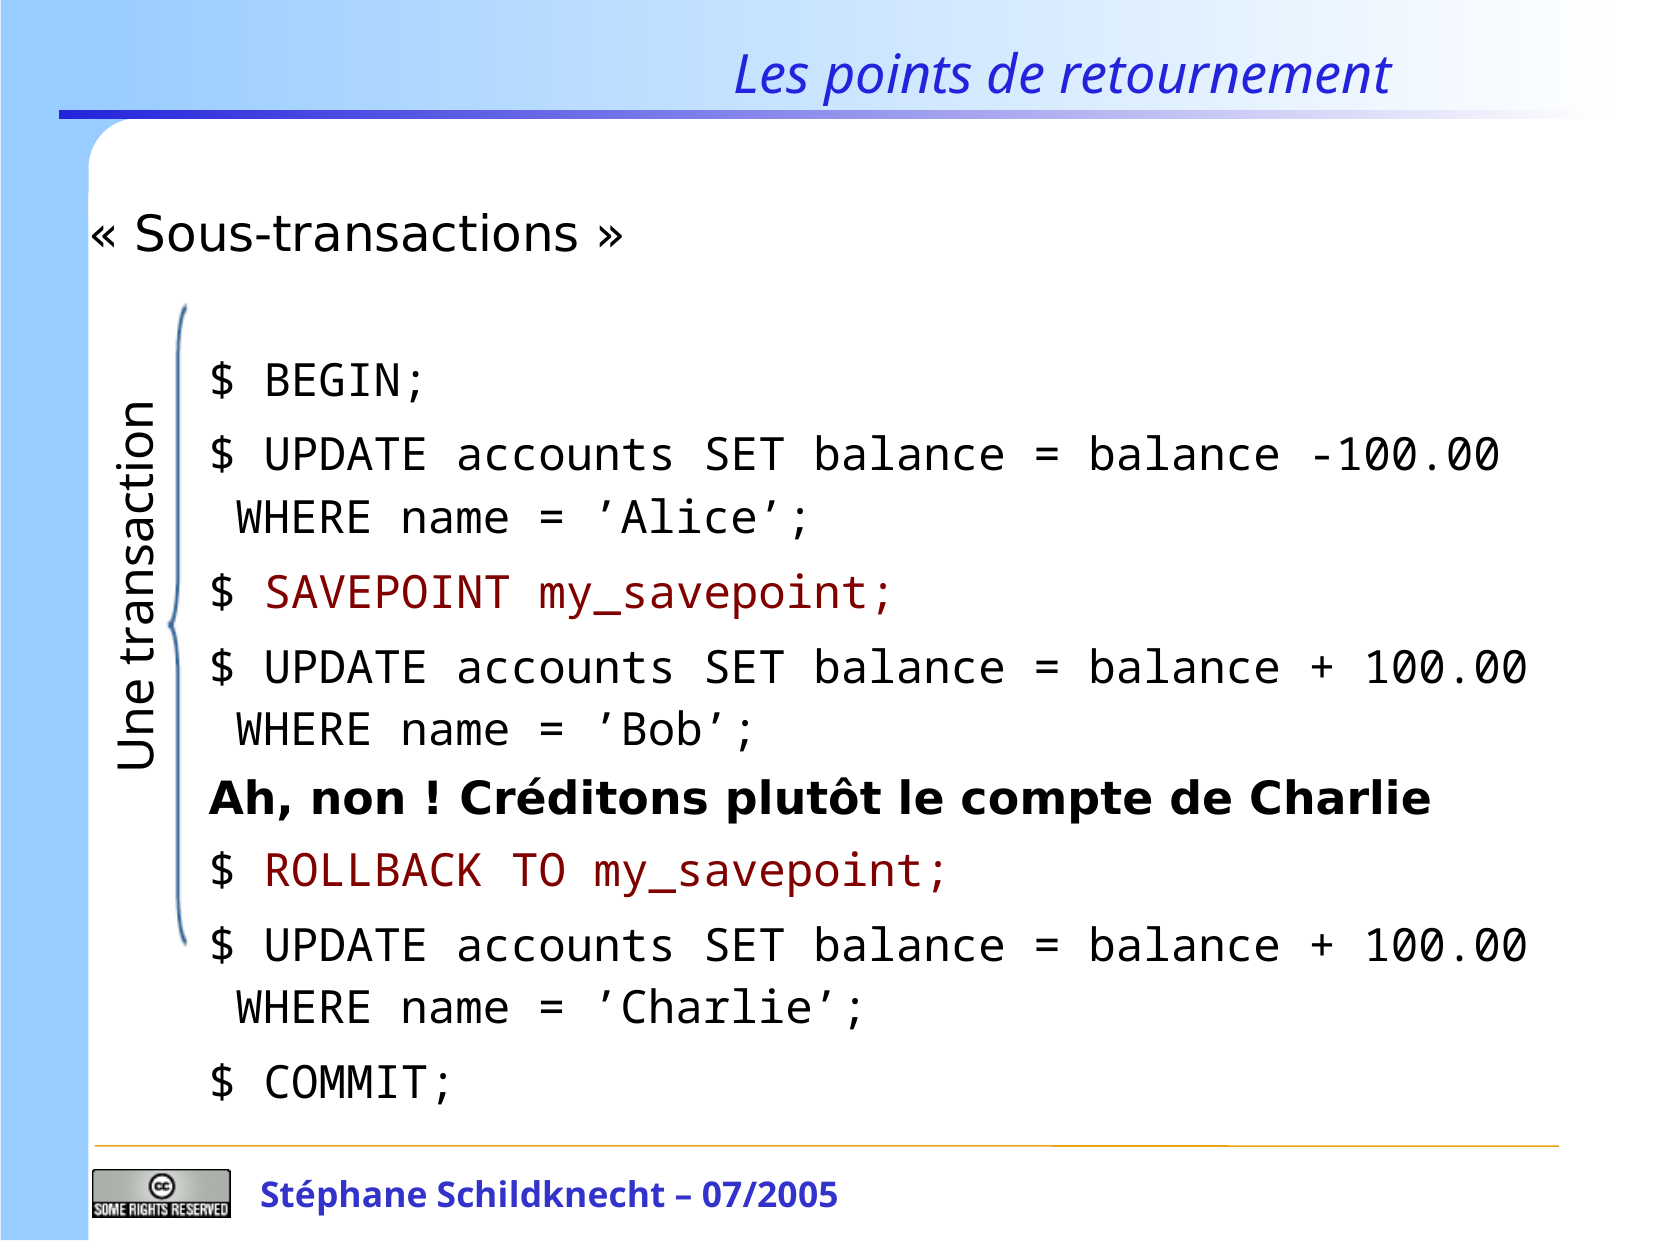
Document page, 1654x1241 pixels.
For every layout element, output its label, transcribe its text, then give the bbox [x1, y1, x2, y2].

picture [160, 295, 201, 977]
text_box Une transaction [94, 423, 158, 774]
picture [92, 1169, 231, 1218]
text_box [1033, 1092, 1063, 1155]
list « Sous-transactions » $ BEGIN; $ UPDATE accounts SET balance = balance -100.00 WHERE name = ’Alice’; $ SAVEPOINT my_savepoint; $ UPDATE accounts SET balance = balance + 100.00 WHERE name = ’Bob’; Ah, non ! Créditons plutôt le compte de Charlie $ ROLLBACK TO my_savepoint; $ UPDATE accounts SET balance = balance + 100.00 WHERE name = ’Charlie’; $ COMMIT; [88, 175, 1547, 1064]
title Les points de retournement [472, 0, 1654, 148]
